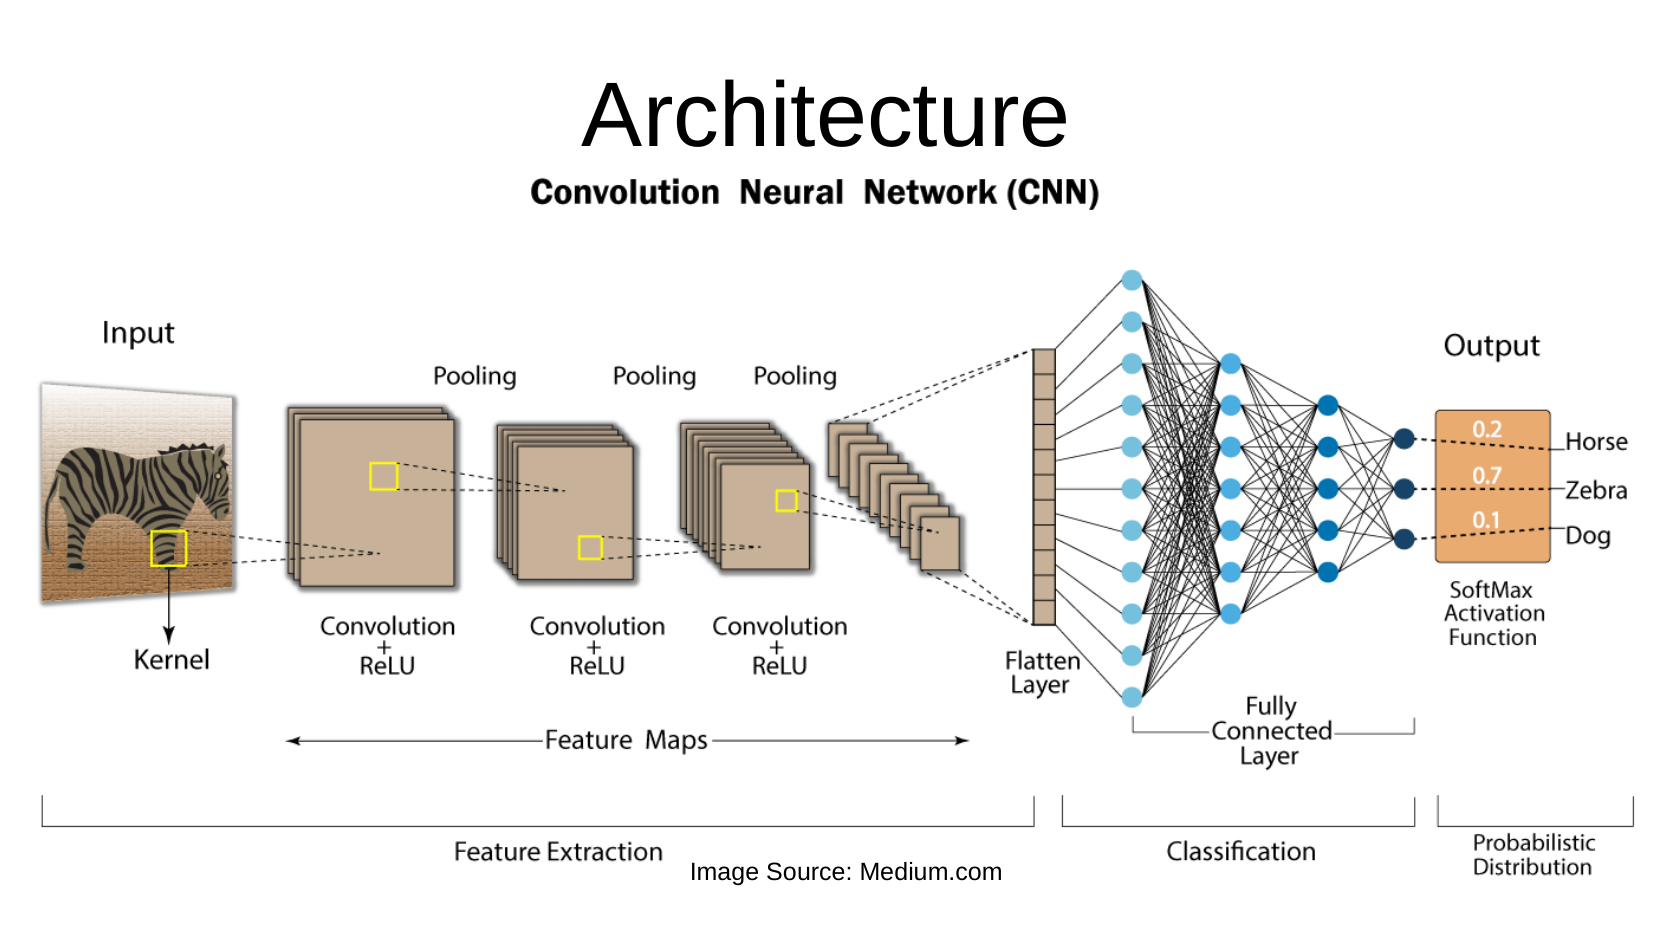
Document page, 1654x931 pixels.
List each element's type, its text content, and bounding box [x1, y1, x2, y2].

title Architecture [82, 37, 1571, 193]
text_box Image Source: Medium.com [675, 850, 1088, 926]
picture [11, 126, 1654, 904]
